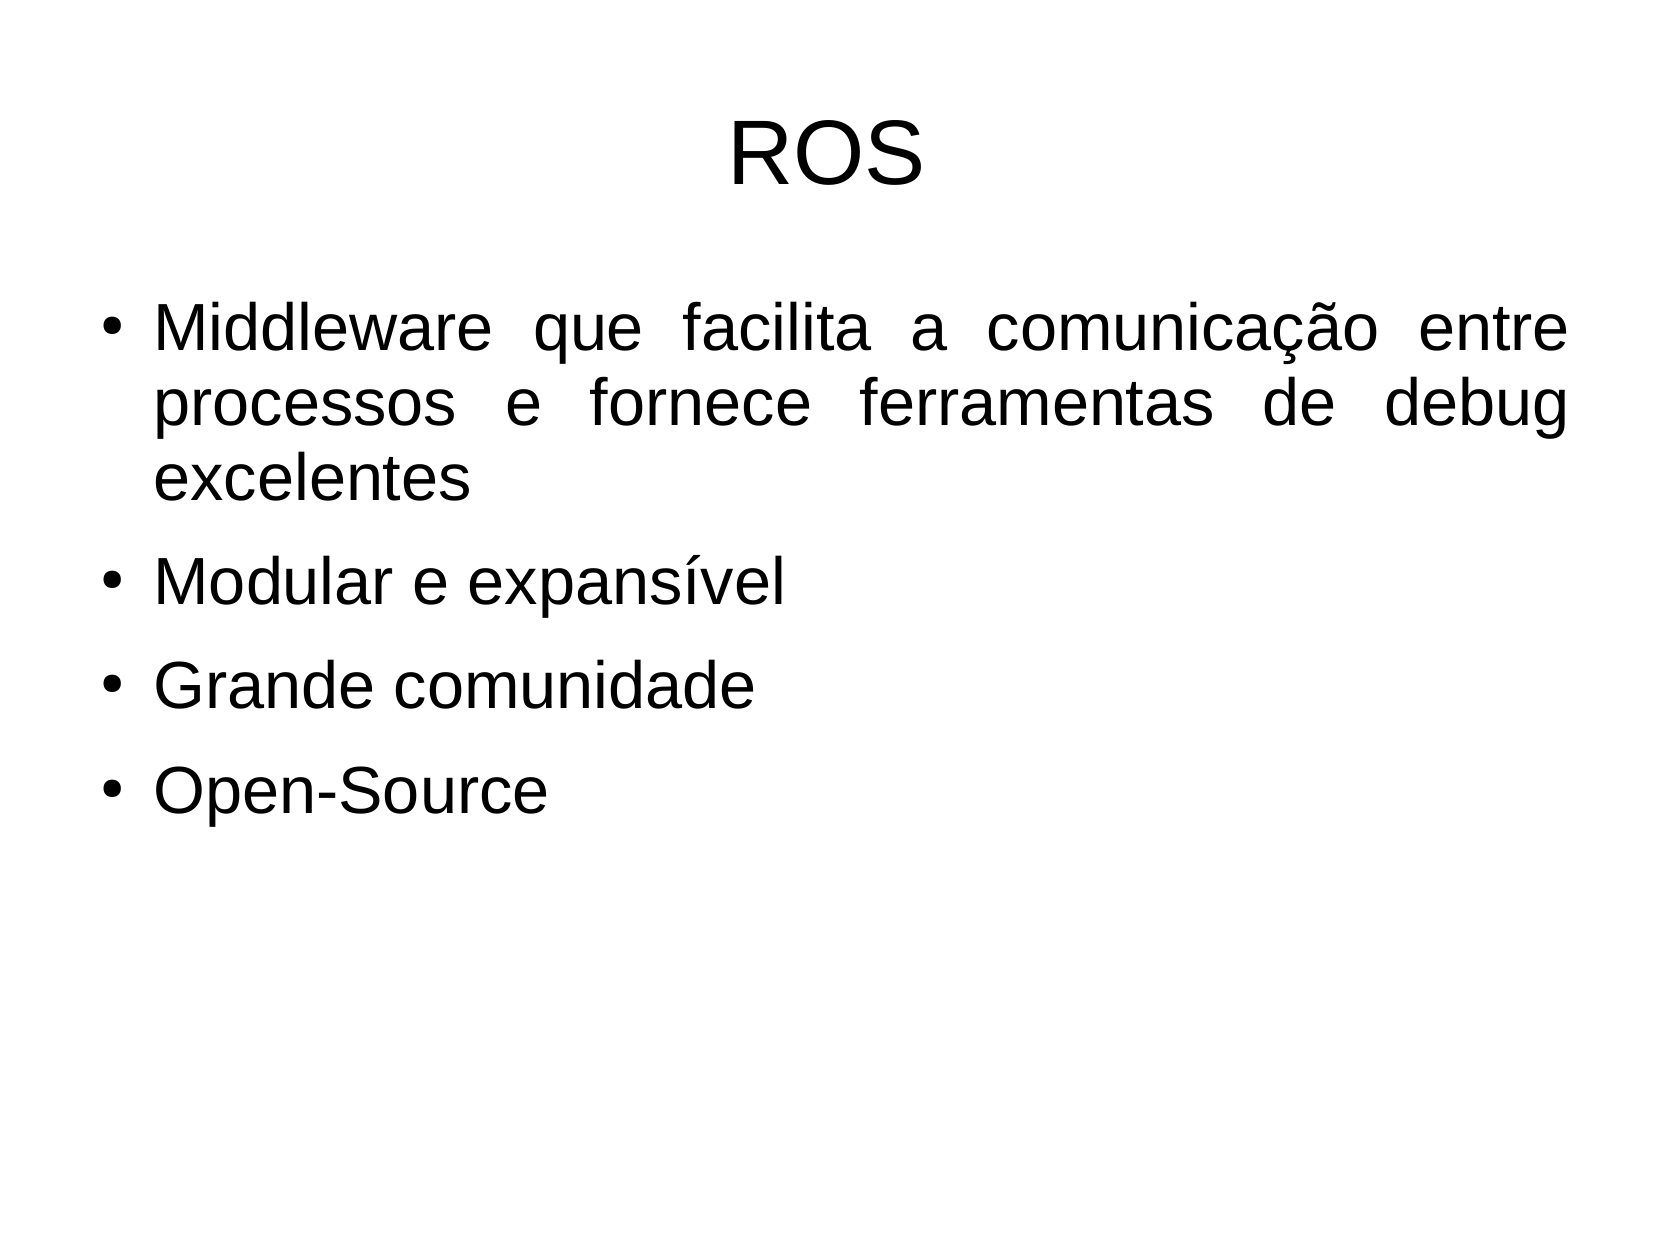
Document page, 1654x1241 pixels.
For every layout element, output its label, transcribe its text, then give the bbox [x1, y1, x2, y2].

list Middleware que facilita a comunicação entre processos e fornece ferramentas de debug excelentes Modular e expansível Grande comunidade Open-Source [82, 290, 1571, 1010]
title ROS [82, 49, 1571, 257]
